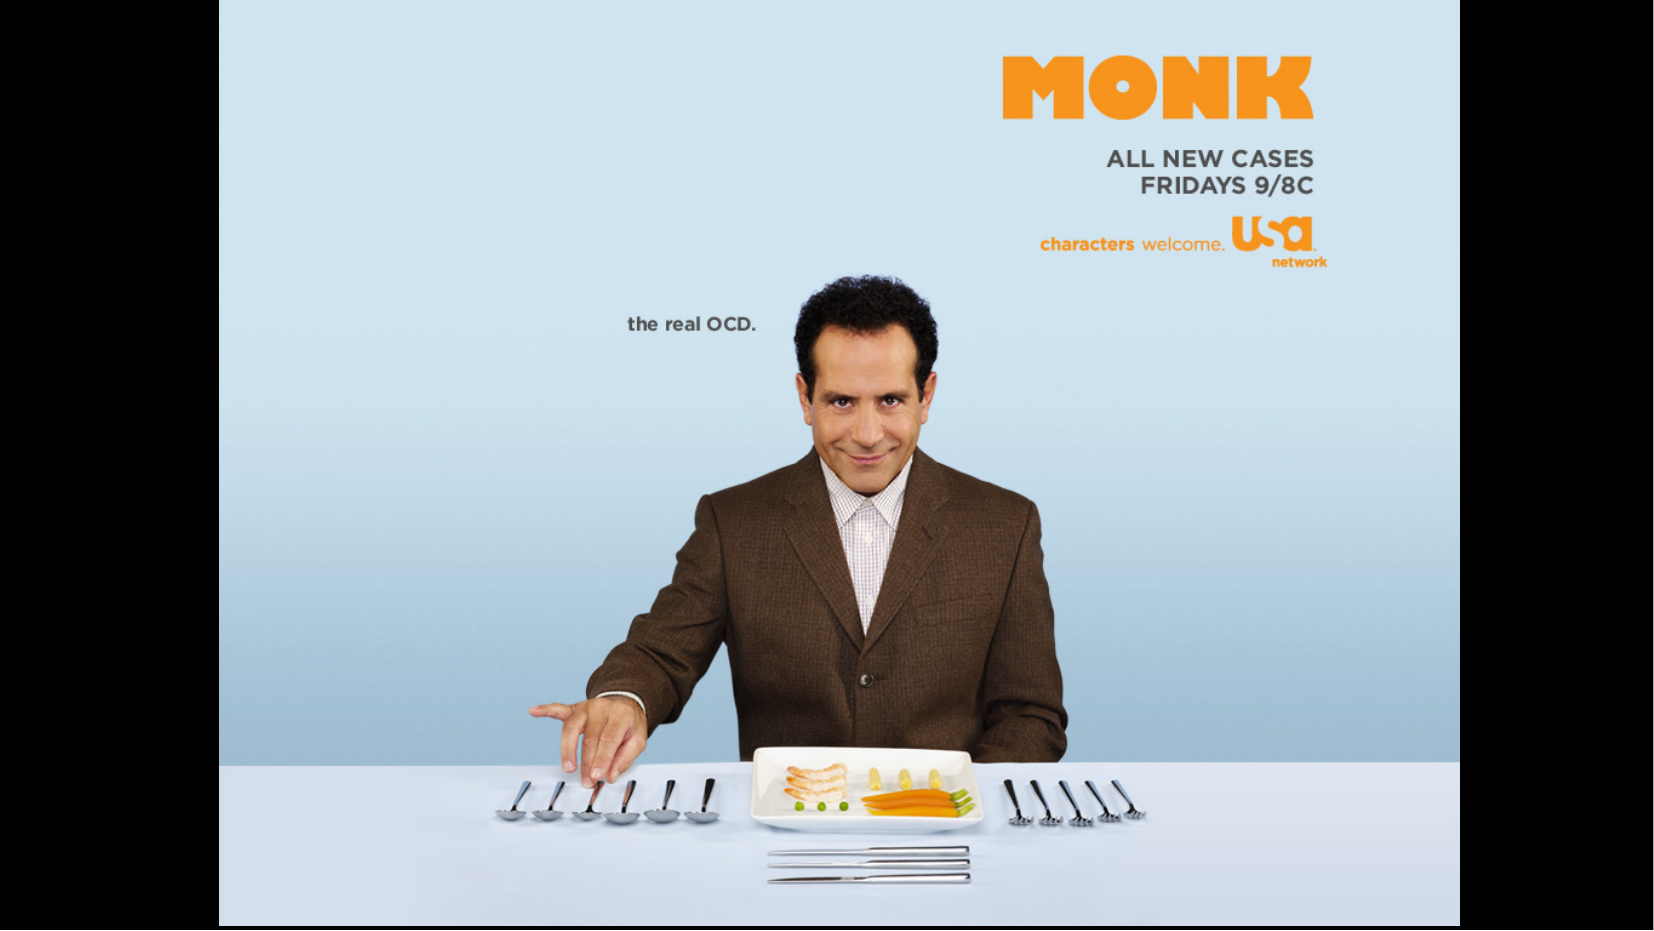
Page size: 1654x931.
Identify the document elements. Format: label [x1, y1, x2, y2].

picture [219, 0, 1460, 926]
